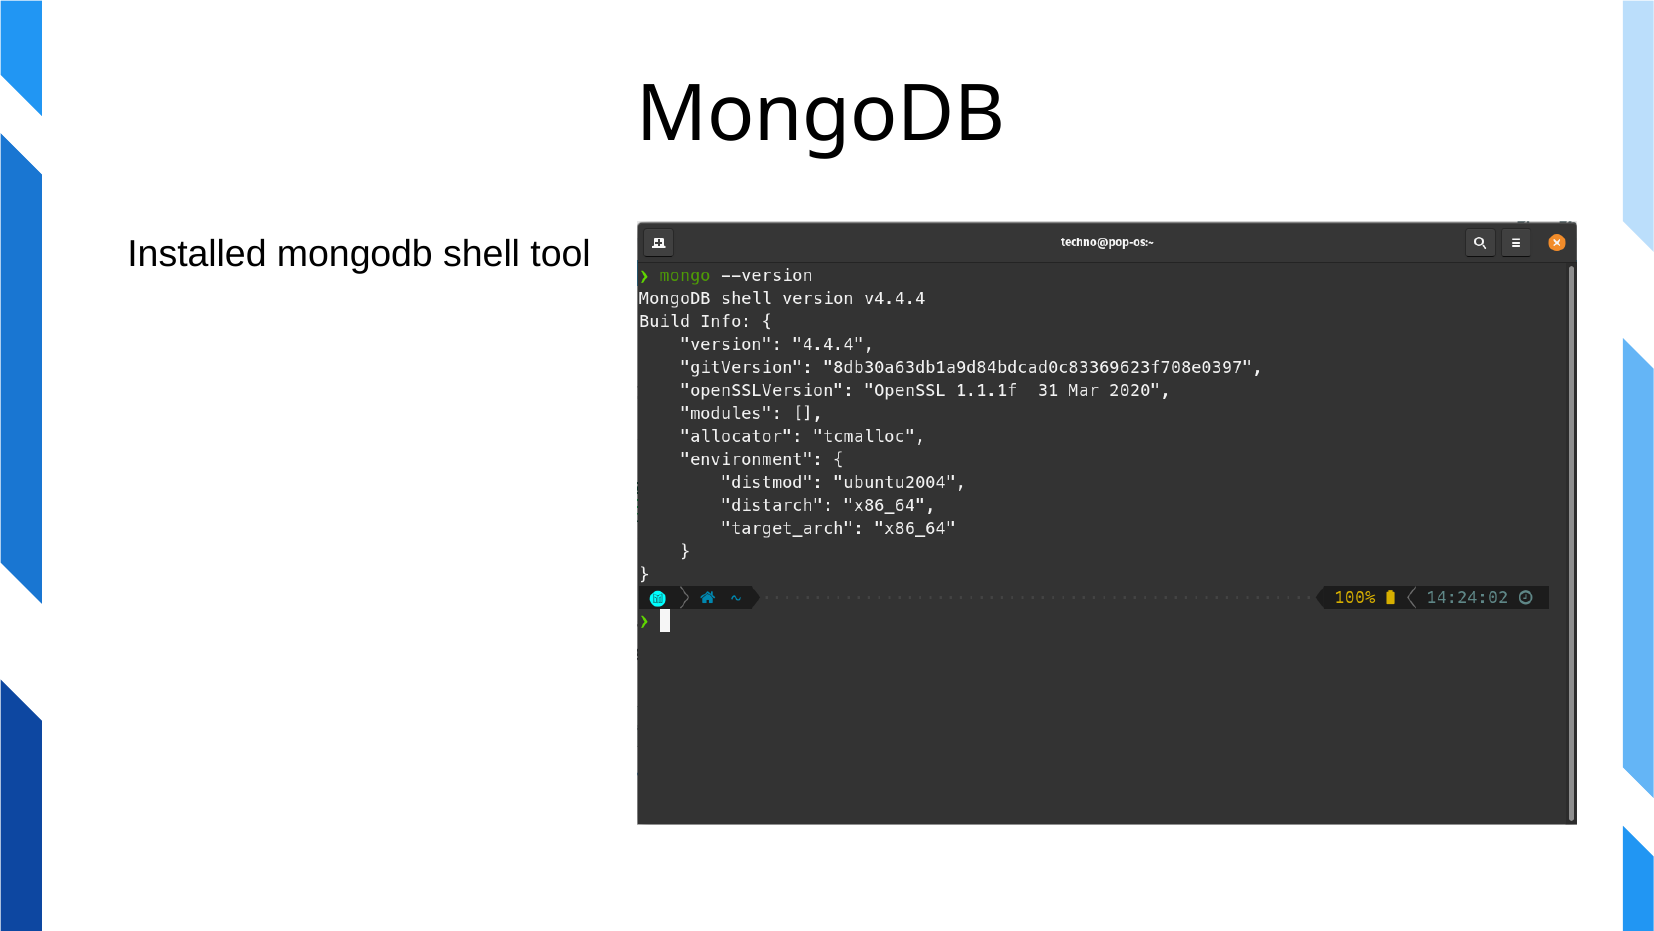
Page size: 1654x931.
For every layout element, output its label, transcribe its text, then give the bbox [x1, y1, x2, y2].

title MongoDB [86, 32, 1576, 188]
text_box Installed mongodb shell tool [112, 225, 637, 324]
picture [637, 221, 1577, 826]
